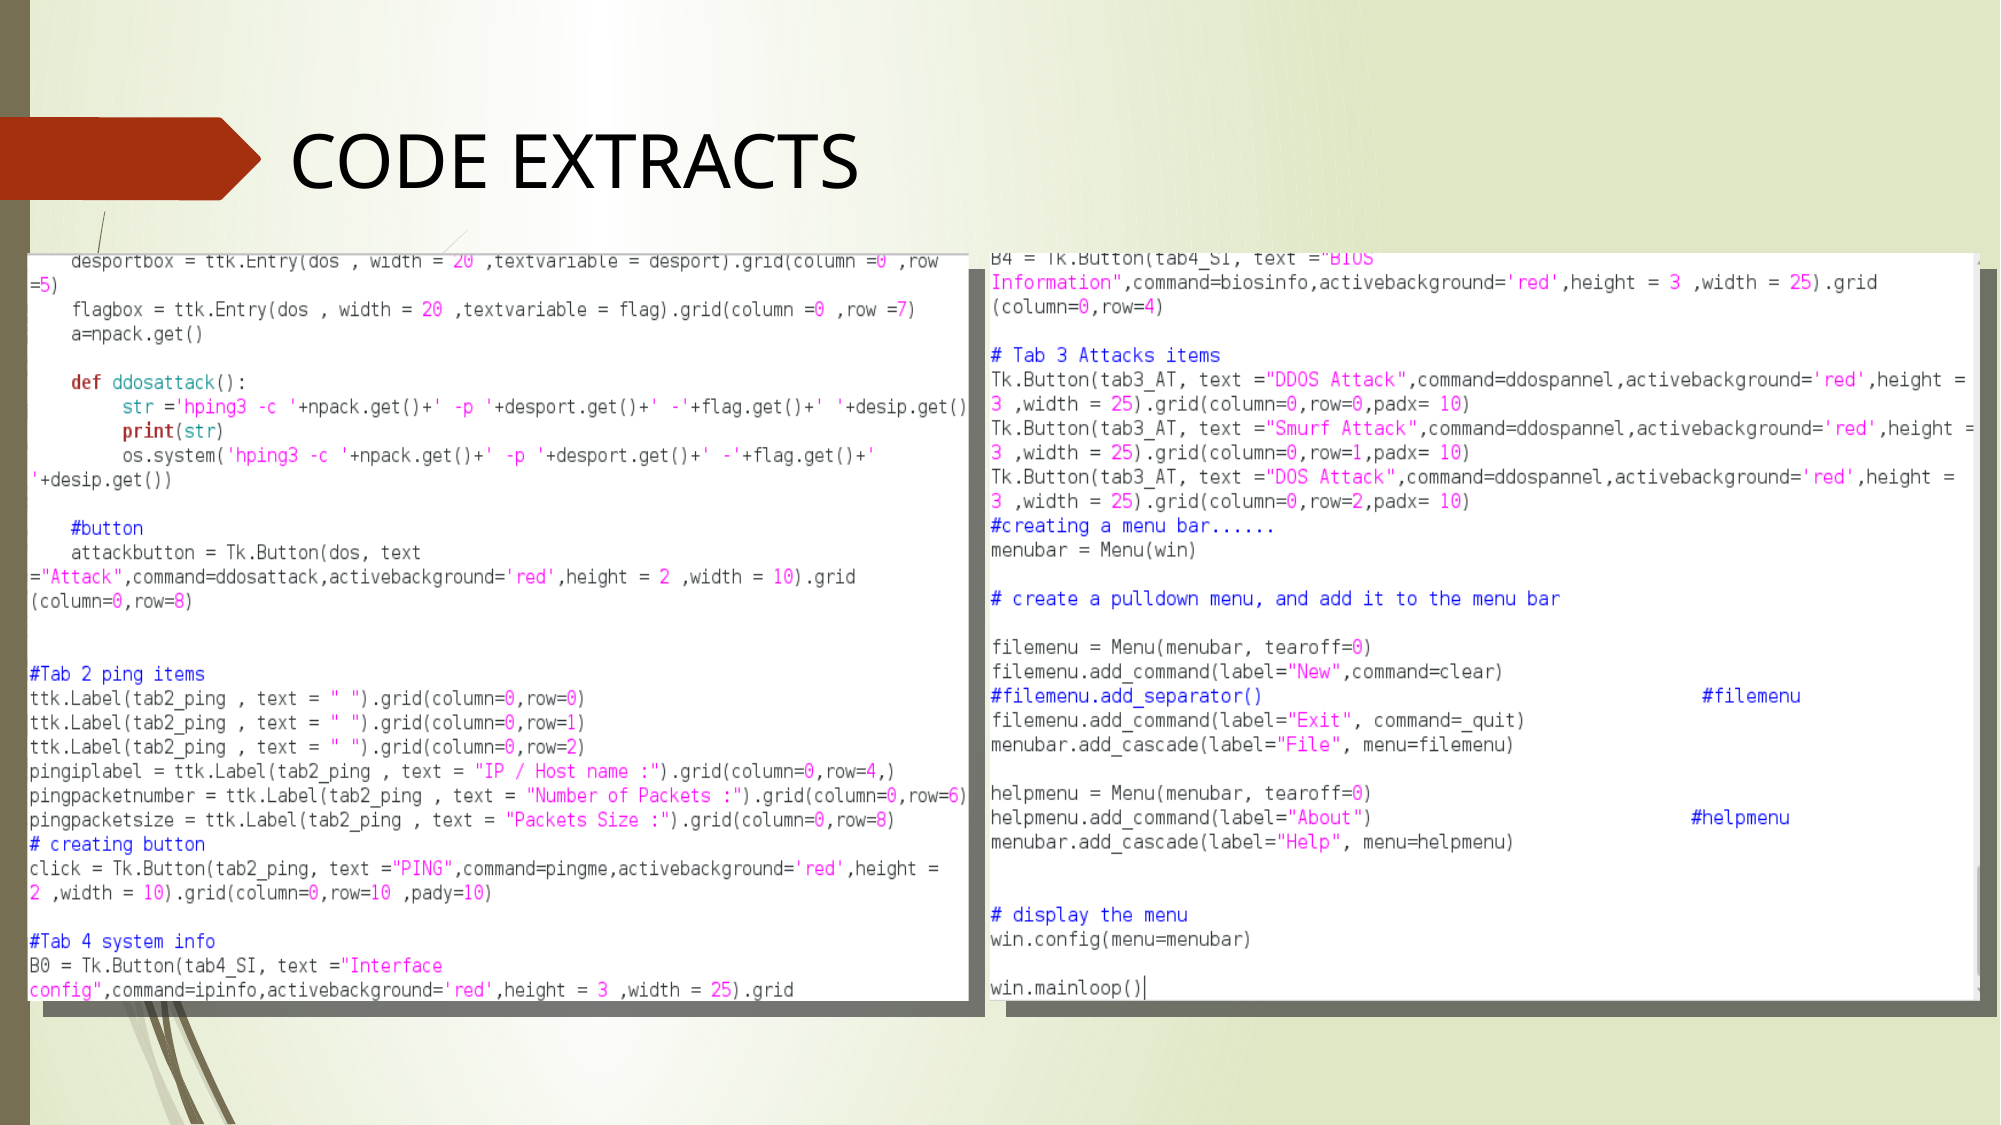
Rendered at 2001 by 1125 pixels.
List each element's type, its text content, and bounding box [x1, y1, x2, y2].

picture [27, 253, 969, 1001]
text_box CODE EXTRACTS [274, 105, 1288, 211]
picture [989, 253, 1980, 1001]
